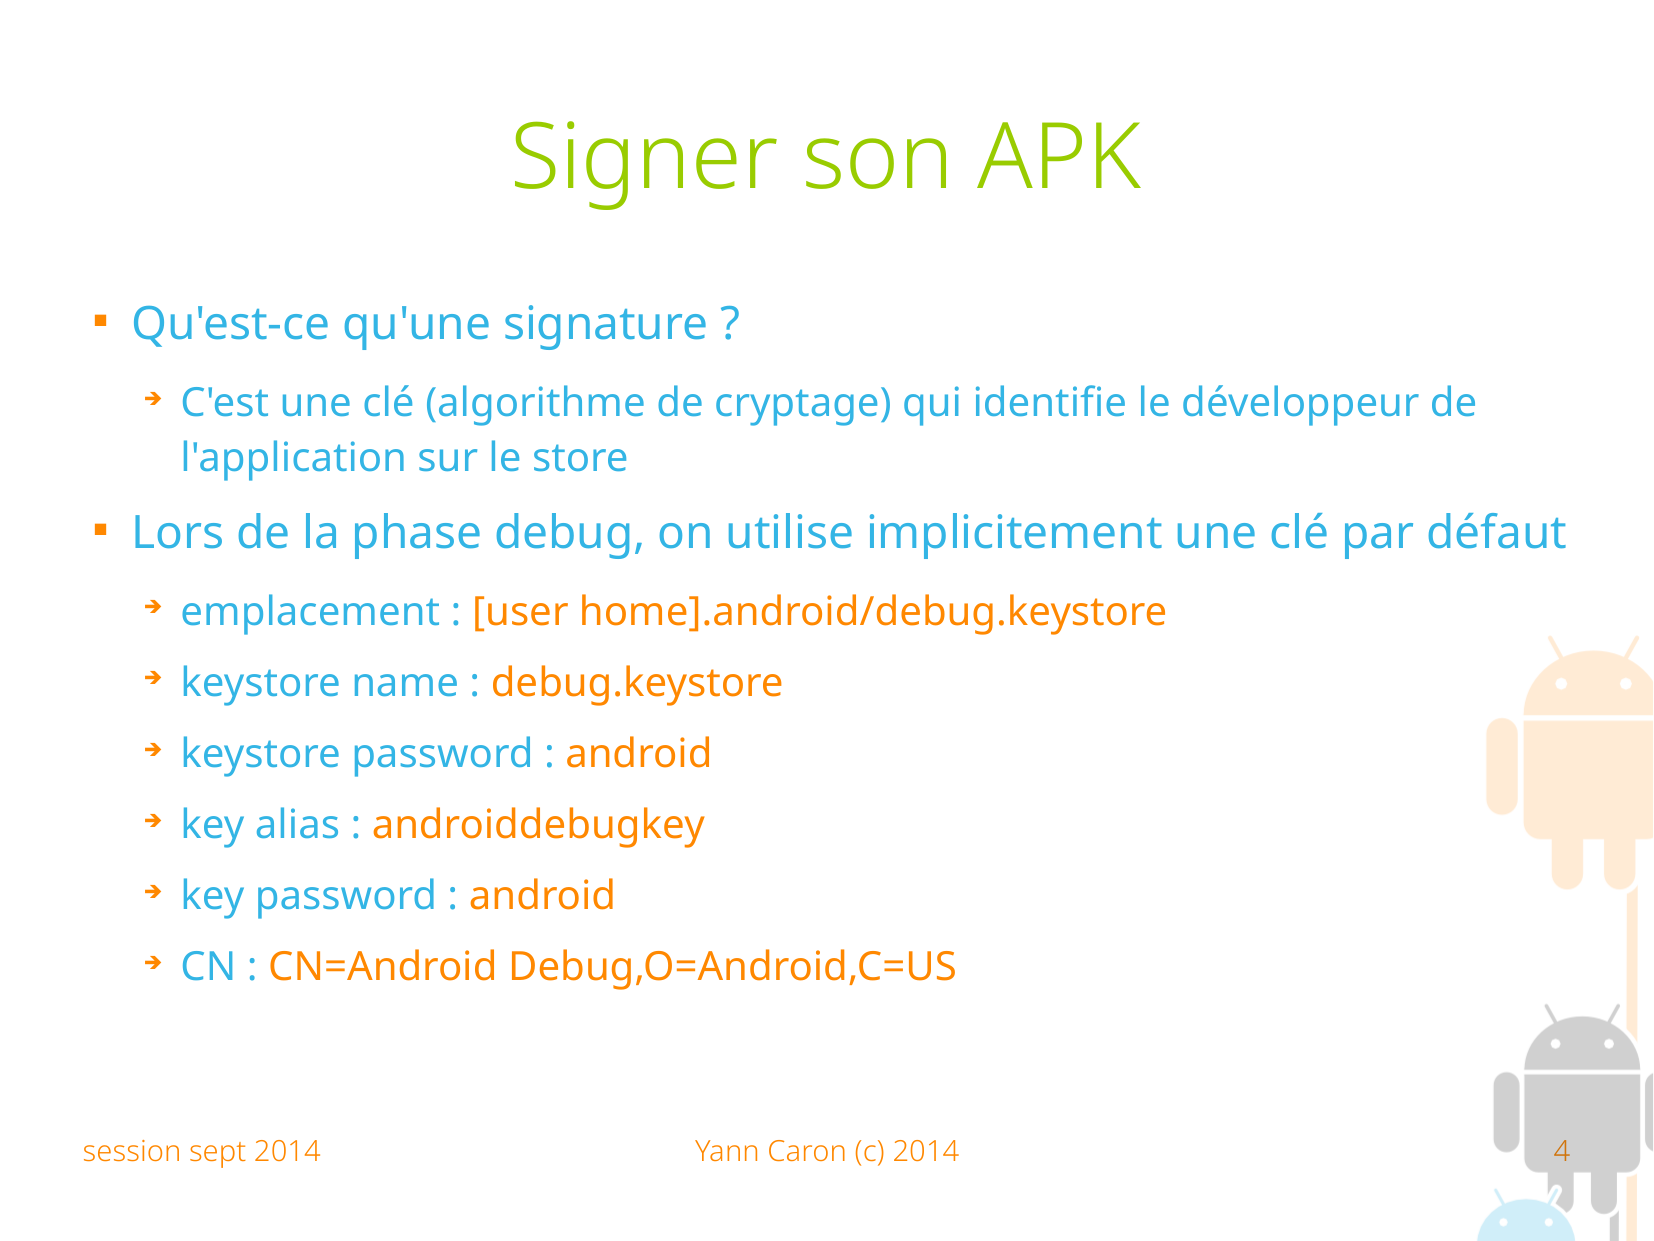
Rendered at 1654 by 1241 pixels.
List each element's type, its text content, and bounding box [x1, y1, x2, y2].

title Signer son APK [82, 49, 1571, 257]
picture [240, 423, 1654, 1241]
list Qu'est-ce qu'une signature ? C'est une clé (algorithme de cryptage) qui identifie le développeur de l'application sur le store Lors de la phase debug, on utilise implicitement une clé par défaut emplacement : [user home].android/debug.keystore keystore name : debug.keystore keystore password : android key alias : androiddebugkey key password : android CN : CN=Android Debug,O=Android,C=US [82, 290, 1571, 1010]
